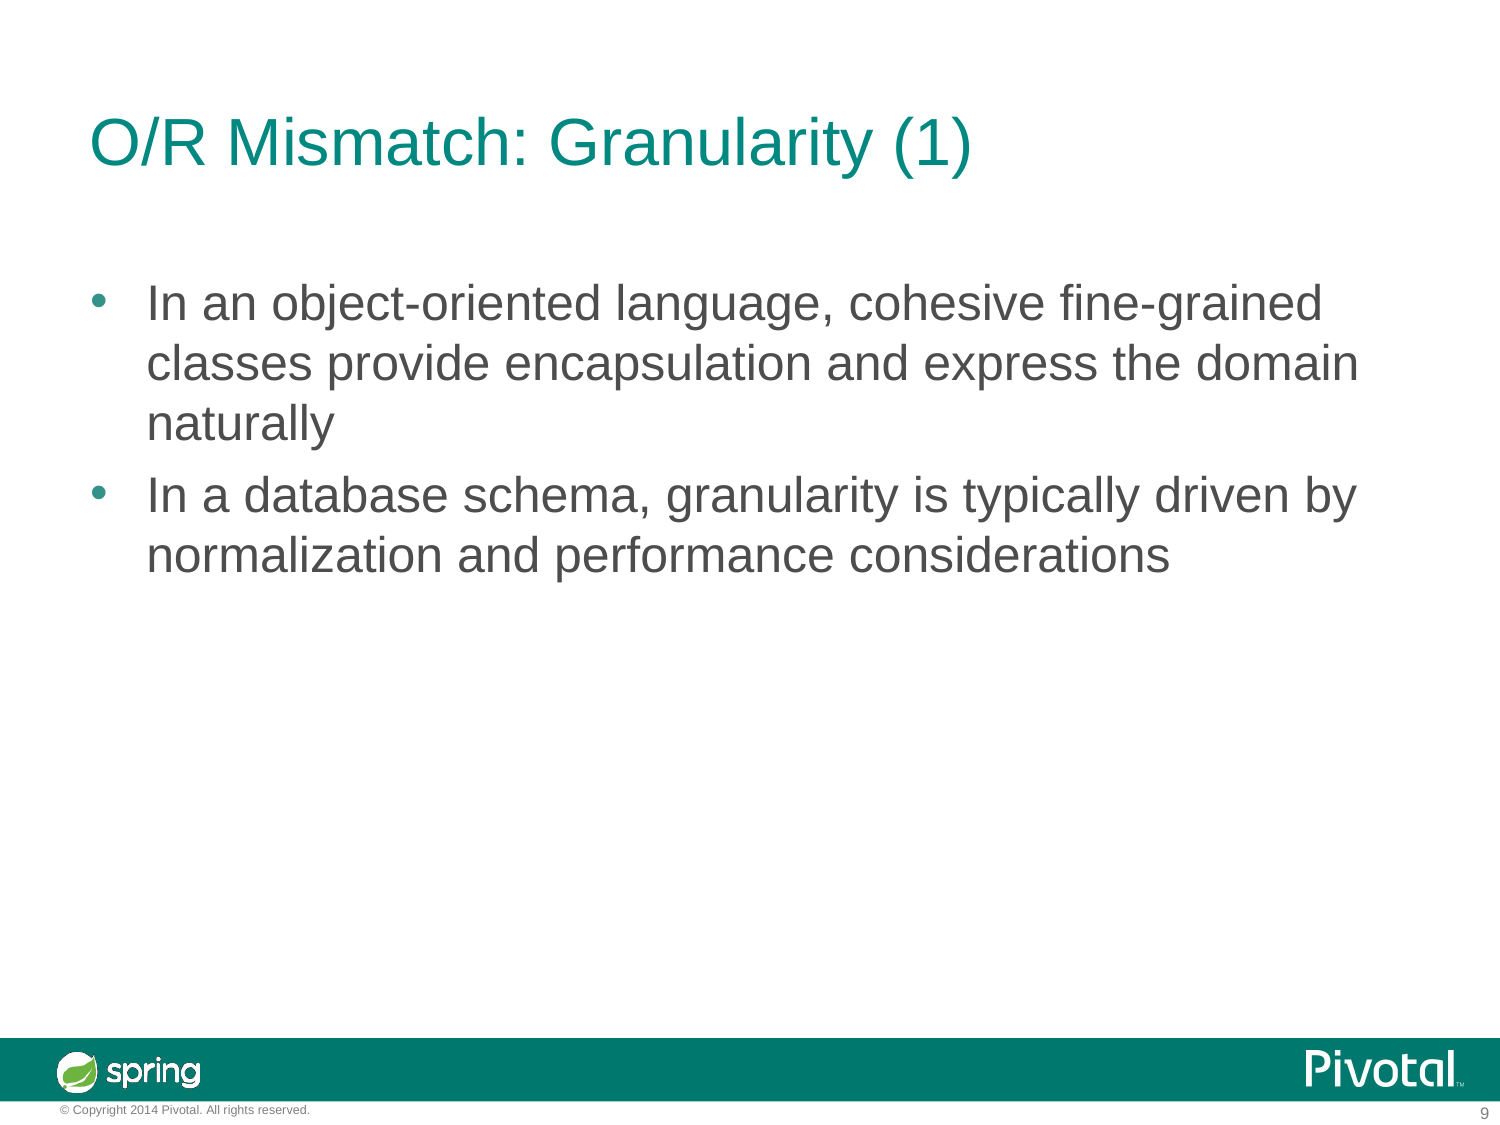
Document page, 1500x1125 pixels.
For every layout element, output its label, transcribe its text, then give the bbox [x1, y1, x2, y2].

picture [32, 1041, 210, 1103]
title O/R Mismatch: Granularity (1) [75, 45, 1426, 233]
list In an object-oriented language, cohesive fine-grained classes provide encapsulation and express the domain naturally In a database schema, granularity is typically driven by normalization and performance considerations [75, 262, 1426, 1005]
picture [1306, 1050, 1464, 1087]
